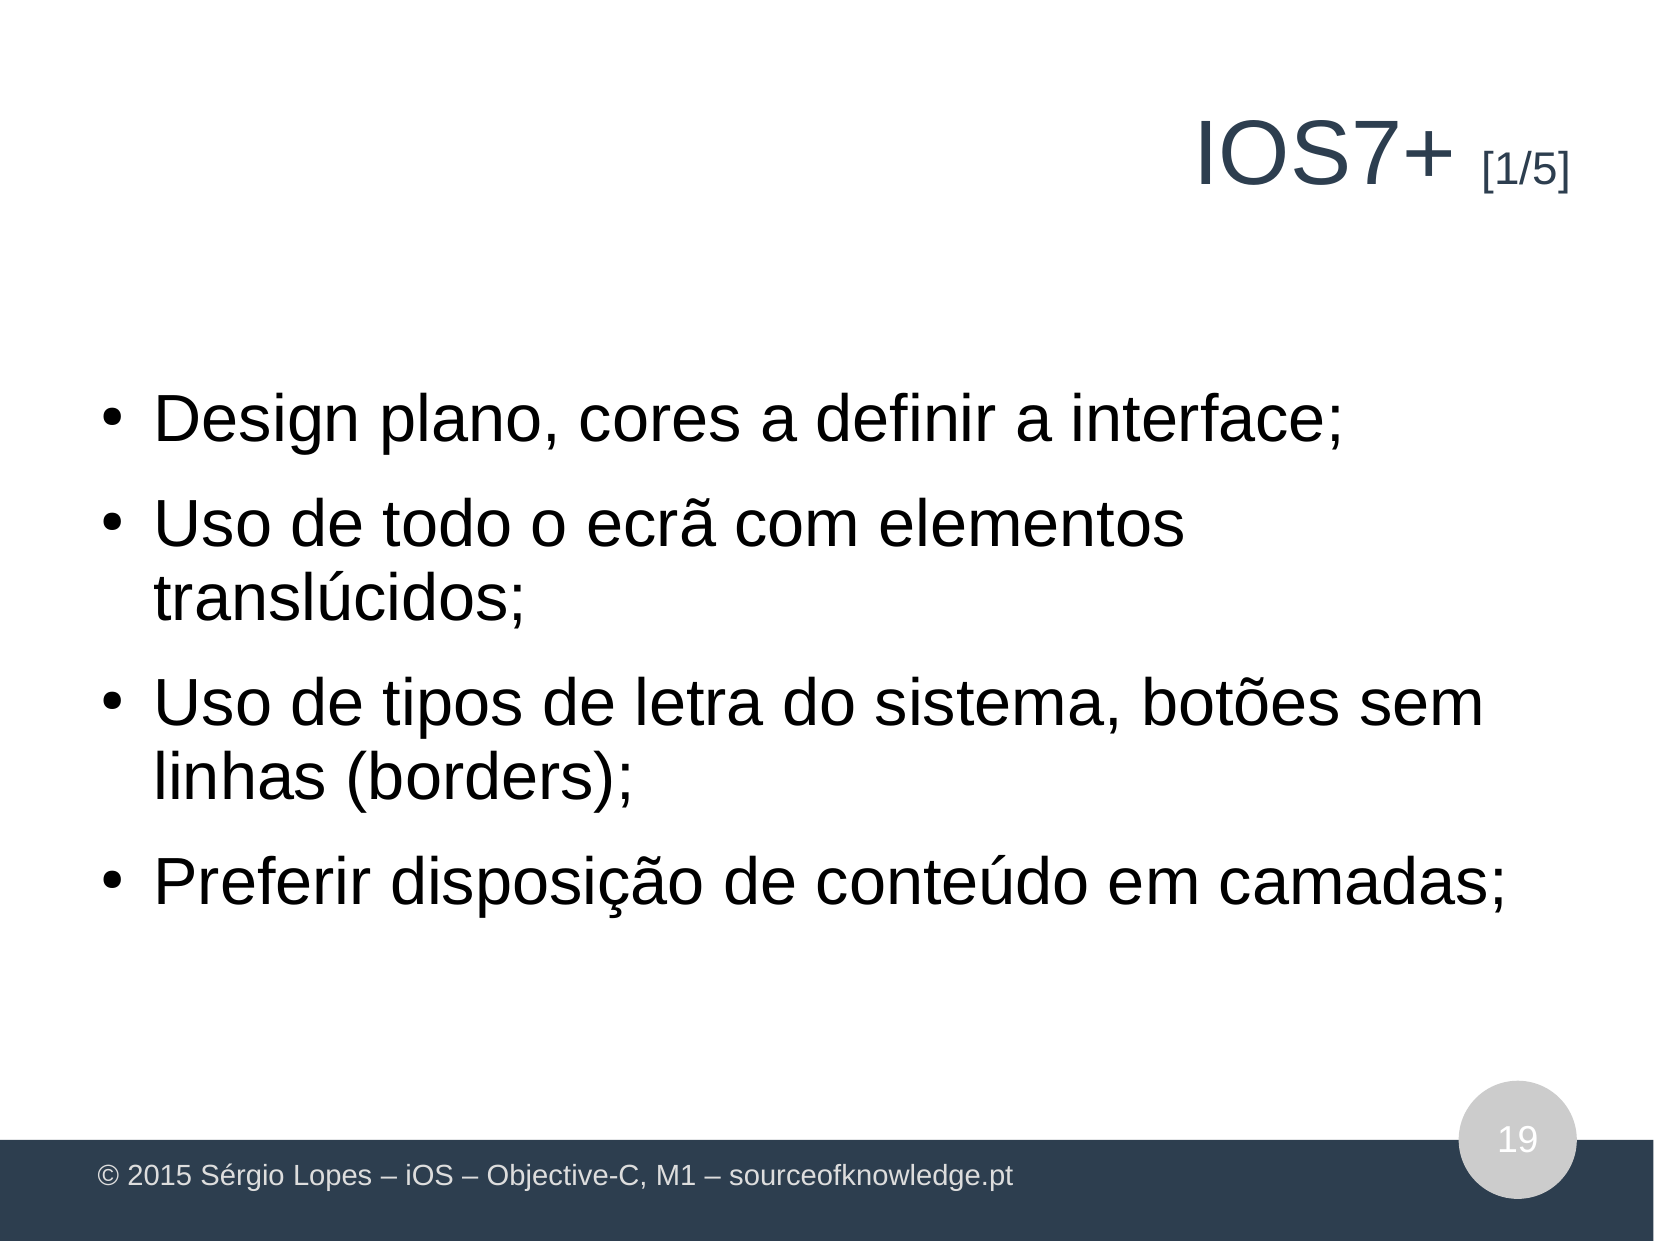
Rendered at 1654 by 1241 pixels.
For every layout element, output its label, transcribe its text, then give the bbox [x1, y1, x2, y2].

list Design plano, cores a definir a interface; Uso de todo o ecrã com elementos translúcidos; Uso de tipos de letra do sistema, botões sem linhas (borders); Preferir disposição de conteúdo em camadas; [82, 290, 1571, 1010]
text_box © 2015 Sérgio Lopes – iOS – Objective-C, M1 – sourceofknowledge.pt [82, 1151, 1026, 1199]
text_box [0, 1139, 1654, 1241]
title IOS7+ [1/5] [82, 49, 1571, 257]
text_box 19 [1458, 1080, 1577, 1199]
